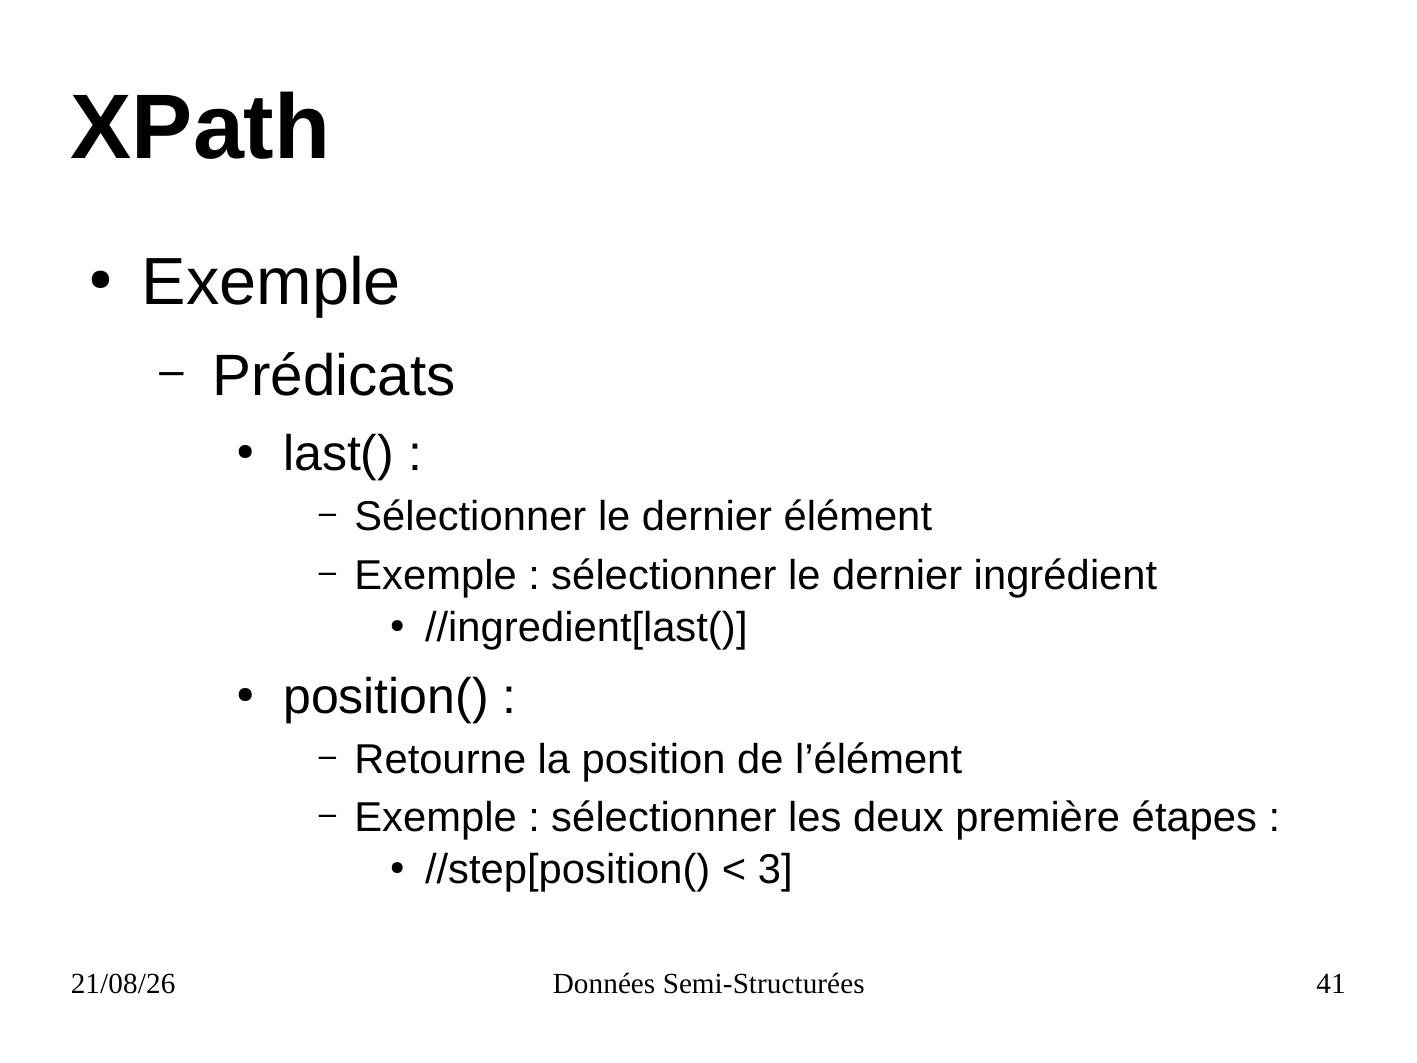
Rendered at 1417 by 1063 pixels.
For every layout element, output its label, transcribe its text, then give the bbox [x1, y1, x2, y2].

list Exemple Prédicats last() : Sélectionner le dernier élément Exemple : sélectionner le dernier ingrédient //ingredient[last()] position() : Retourne la position de l’élément Exemple : sélectionner les deux première étapes : //step[position() < 3] [70, 244, 1346, 925]
title XPath [70, 42, 1346, 212]
